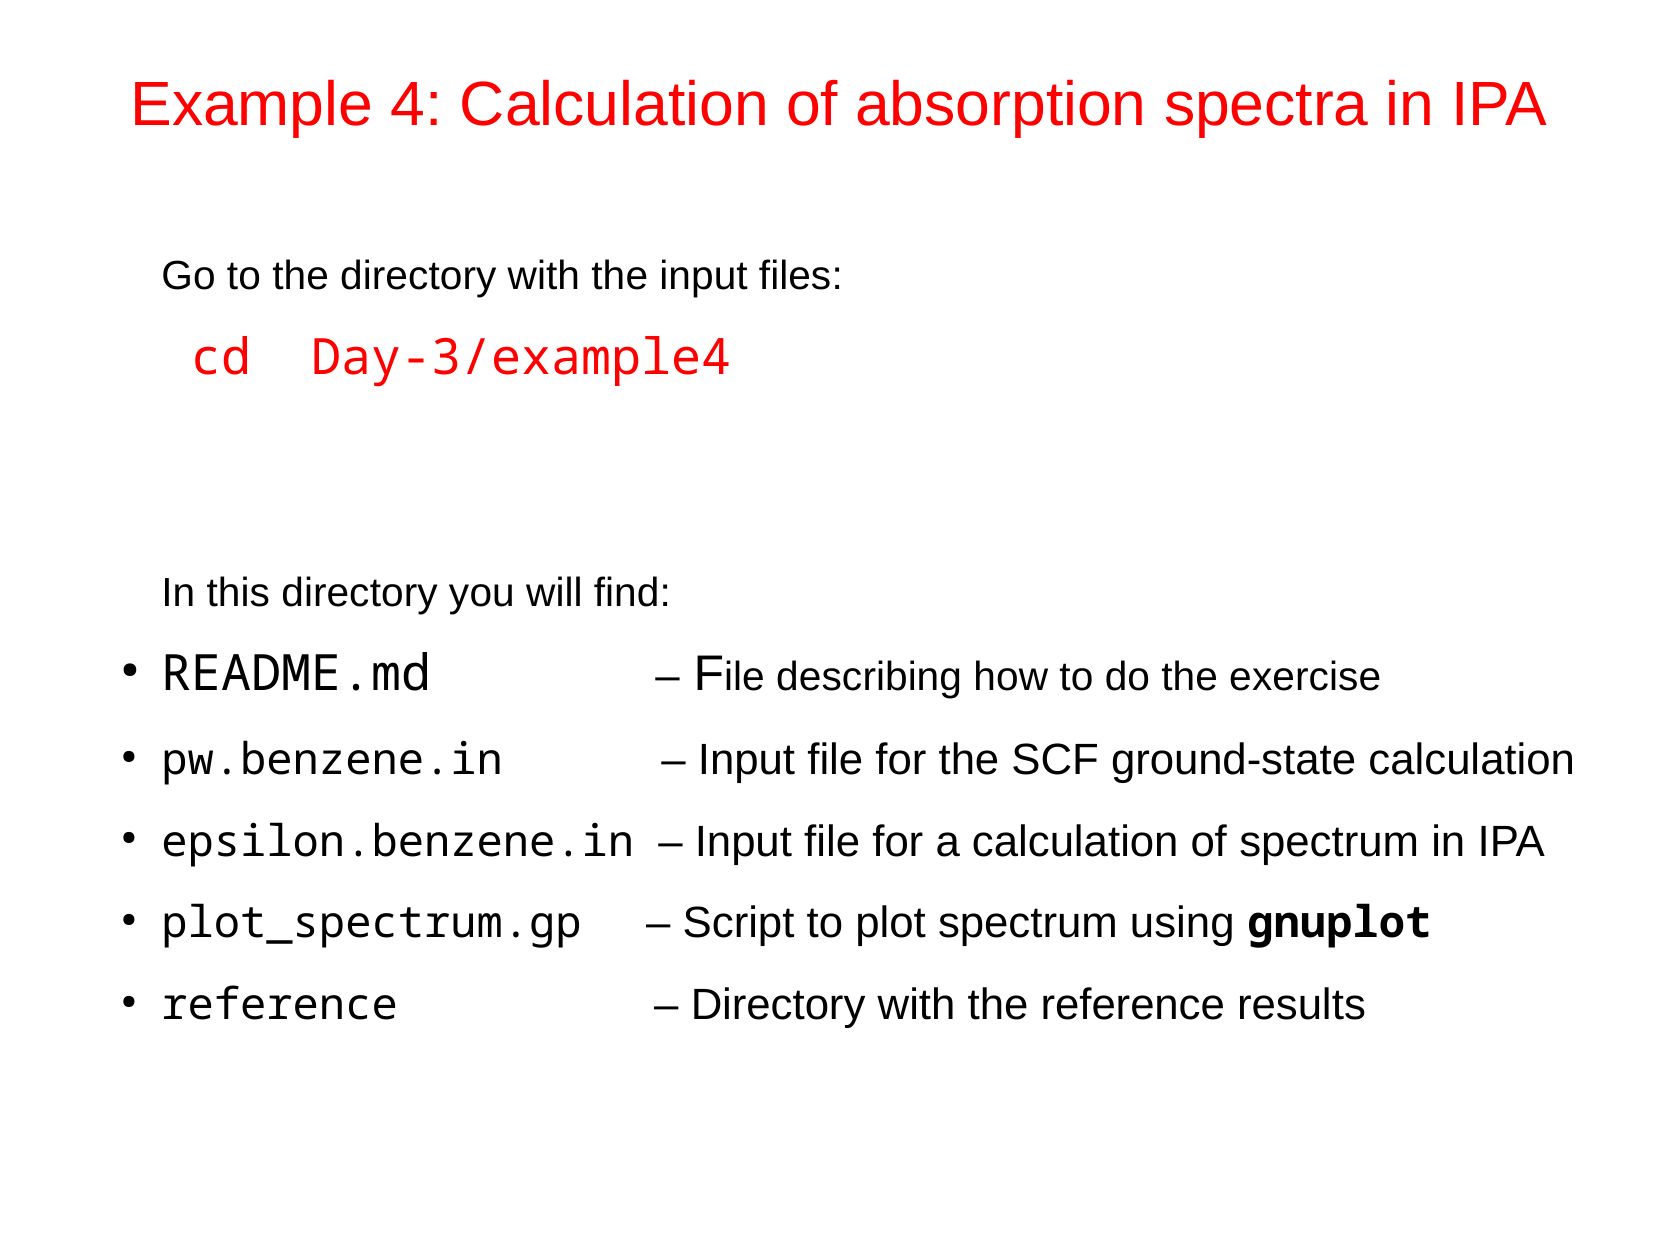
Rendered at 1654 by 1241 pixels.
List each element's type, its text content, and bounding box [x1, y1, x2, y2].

list Go to the directory with the input files: cd Day-3/example4 In this directory you will find: README.md – File describing how to do the exercise pw.benzene.in – Input file for the SCF ground-state calculation epsilon.benzene.in – Input file for a calculation of spectrum in IPA plot_spectrum.gp – Script to plot spectrum using gnuplot reference – Directory with the reference results [108, 252, 1597, 1036]
title Example 4: Calculation of absorption spectra in IPA [84, 32, 1573, 175]
